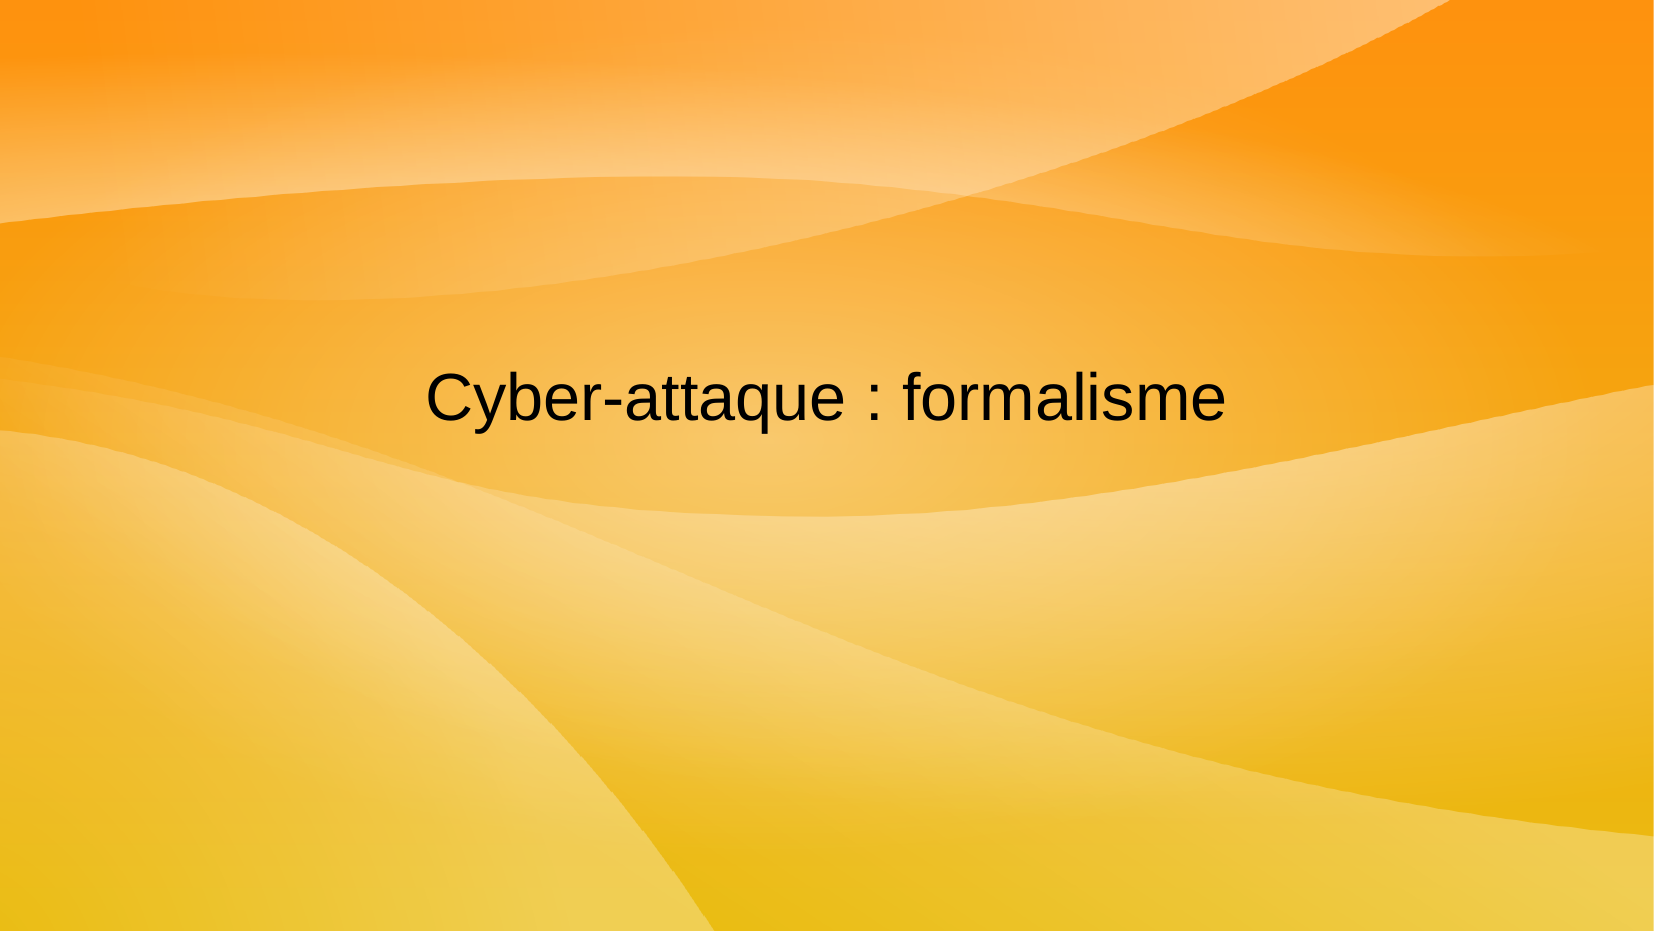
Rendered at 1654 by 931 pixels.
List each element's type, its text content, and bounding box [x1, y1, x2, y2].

subtitle Cyber-attaque : formalisme [82, 37, 1571, 757]
picture [0, 0, 1654, 931]
